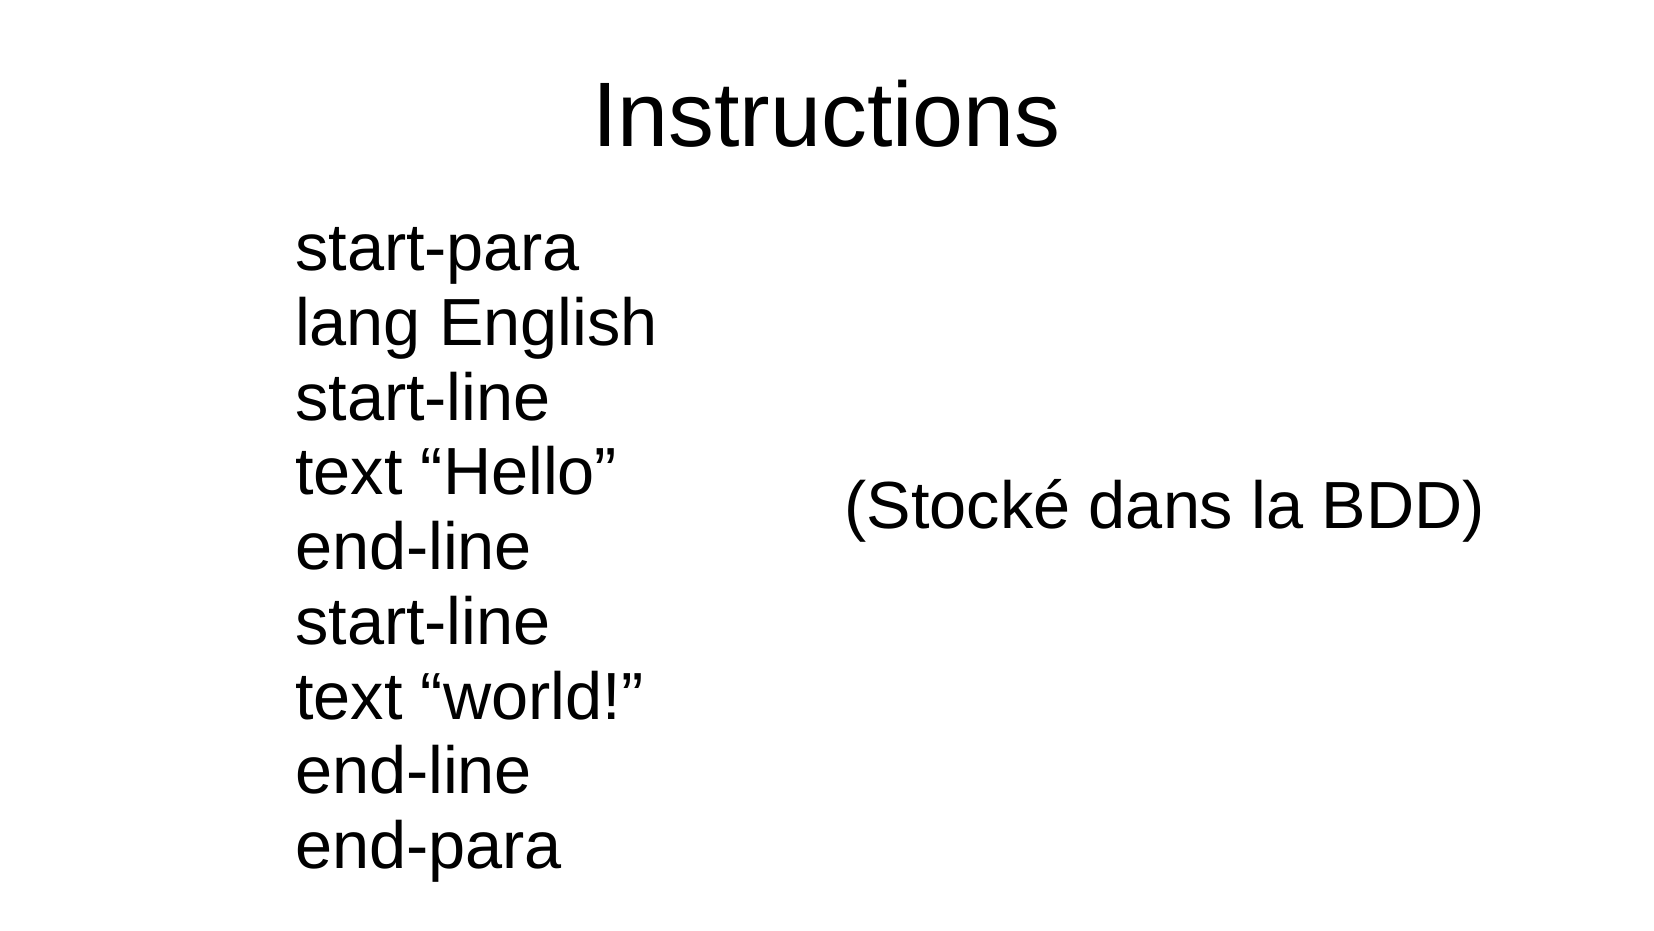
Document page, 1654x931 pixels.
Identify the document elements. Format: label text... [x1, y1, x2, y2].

subtitle start-para lang English start-line text “Hello” end-line start-line text “world!” end-line end-para [295, 198, 892, 895]
text_box (Stocké dans la BDD) [844, 156, 1522, 854]
title Instructions [82, 37, 1571, 193]
